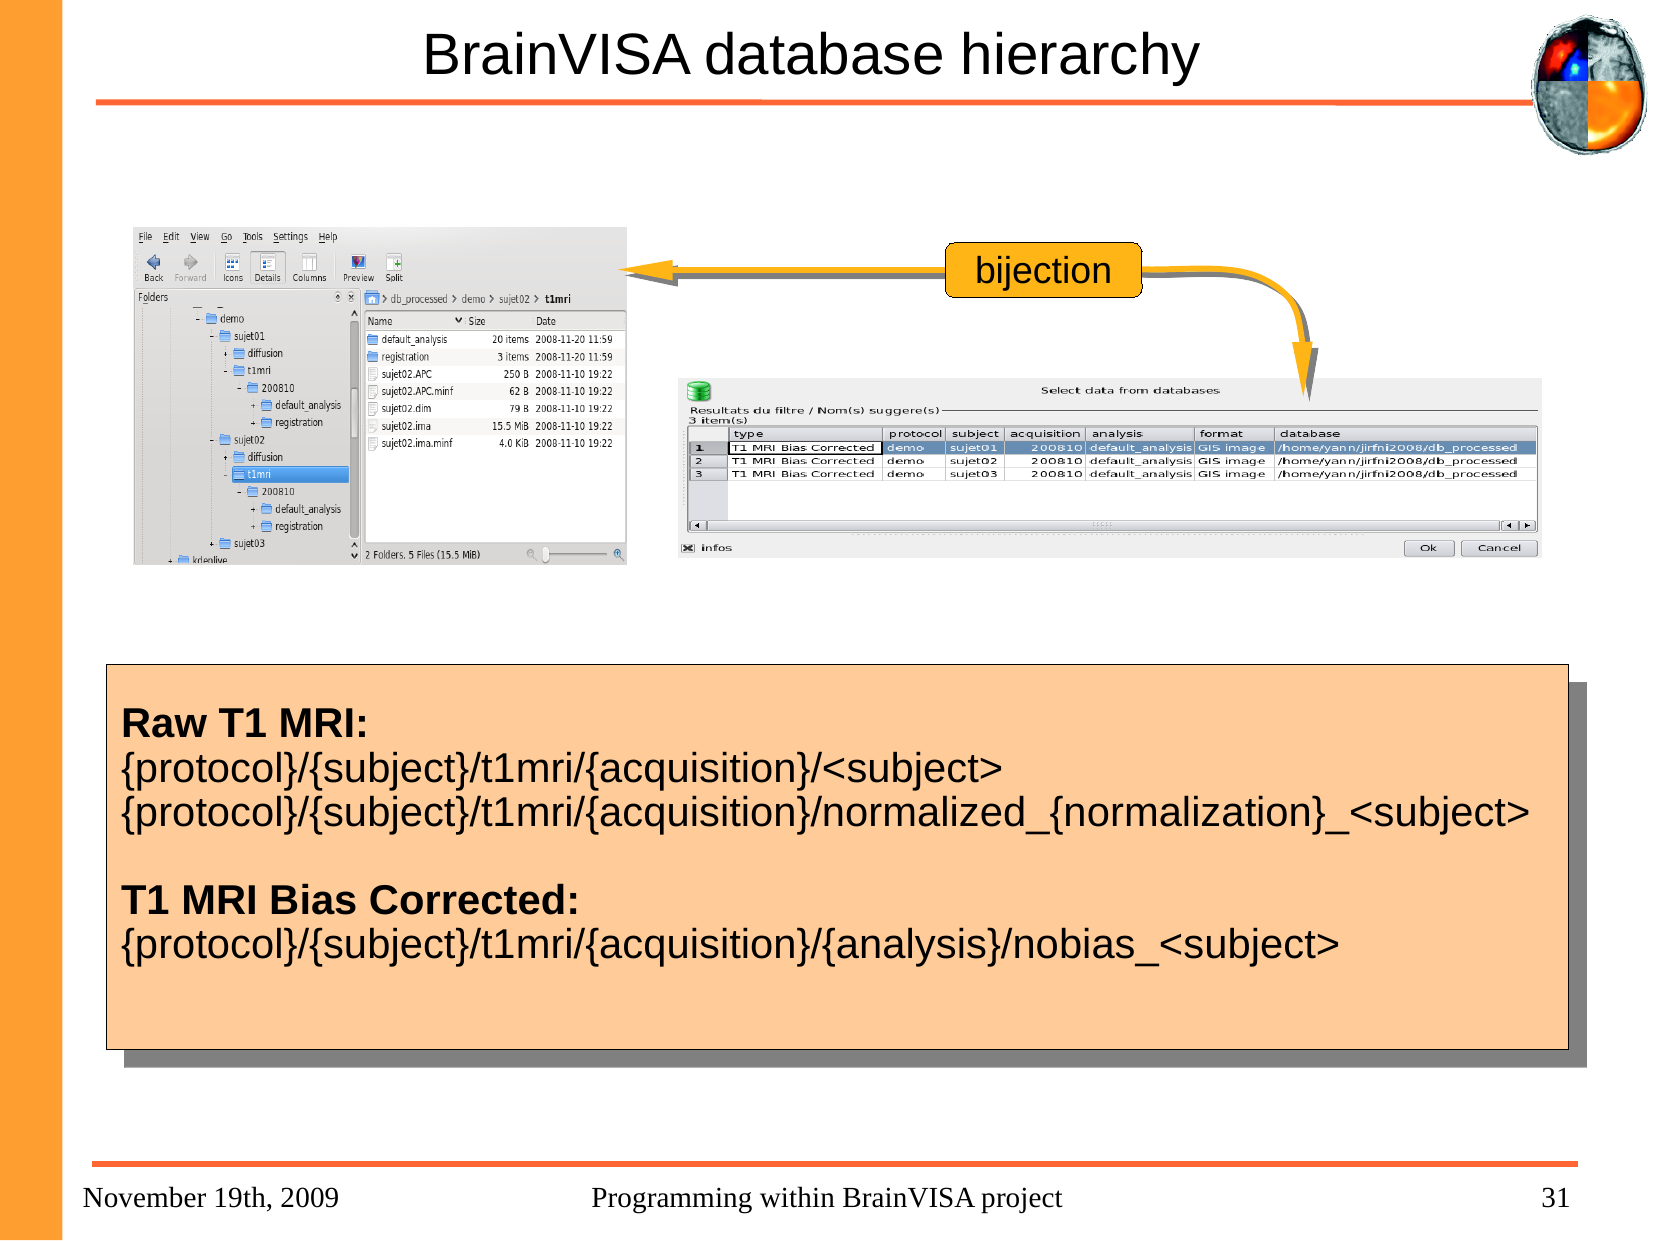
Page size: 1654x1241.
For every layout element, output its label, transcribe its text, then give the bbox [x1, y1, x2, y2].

picture [133, 227, 627, 565]
picture [678, 378, 1542, 558]
text_box bijection [945, 242, 1143, 298]
title BrainVISA database hierarchy [88, 21, 1536, 87]
text_box Raw T1 MRI: {protocol}/{subject}/t1mri/{acquisition}/<subject> {protocol}/{subject}/t1mri/{acquisition}/normalized_{normalization}_<subject> T1 MRI Bias Corrected: {protocol}/{subject}/t1mri/{acquisition}/{analysis}/nobias_<subject> [106, 664, 1569, 1050]
picture [1530, 14, 1649, 157]
